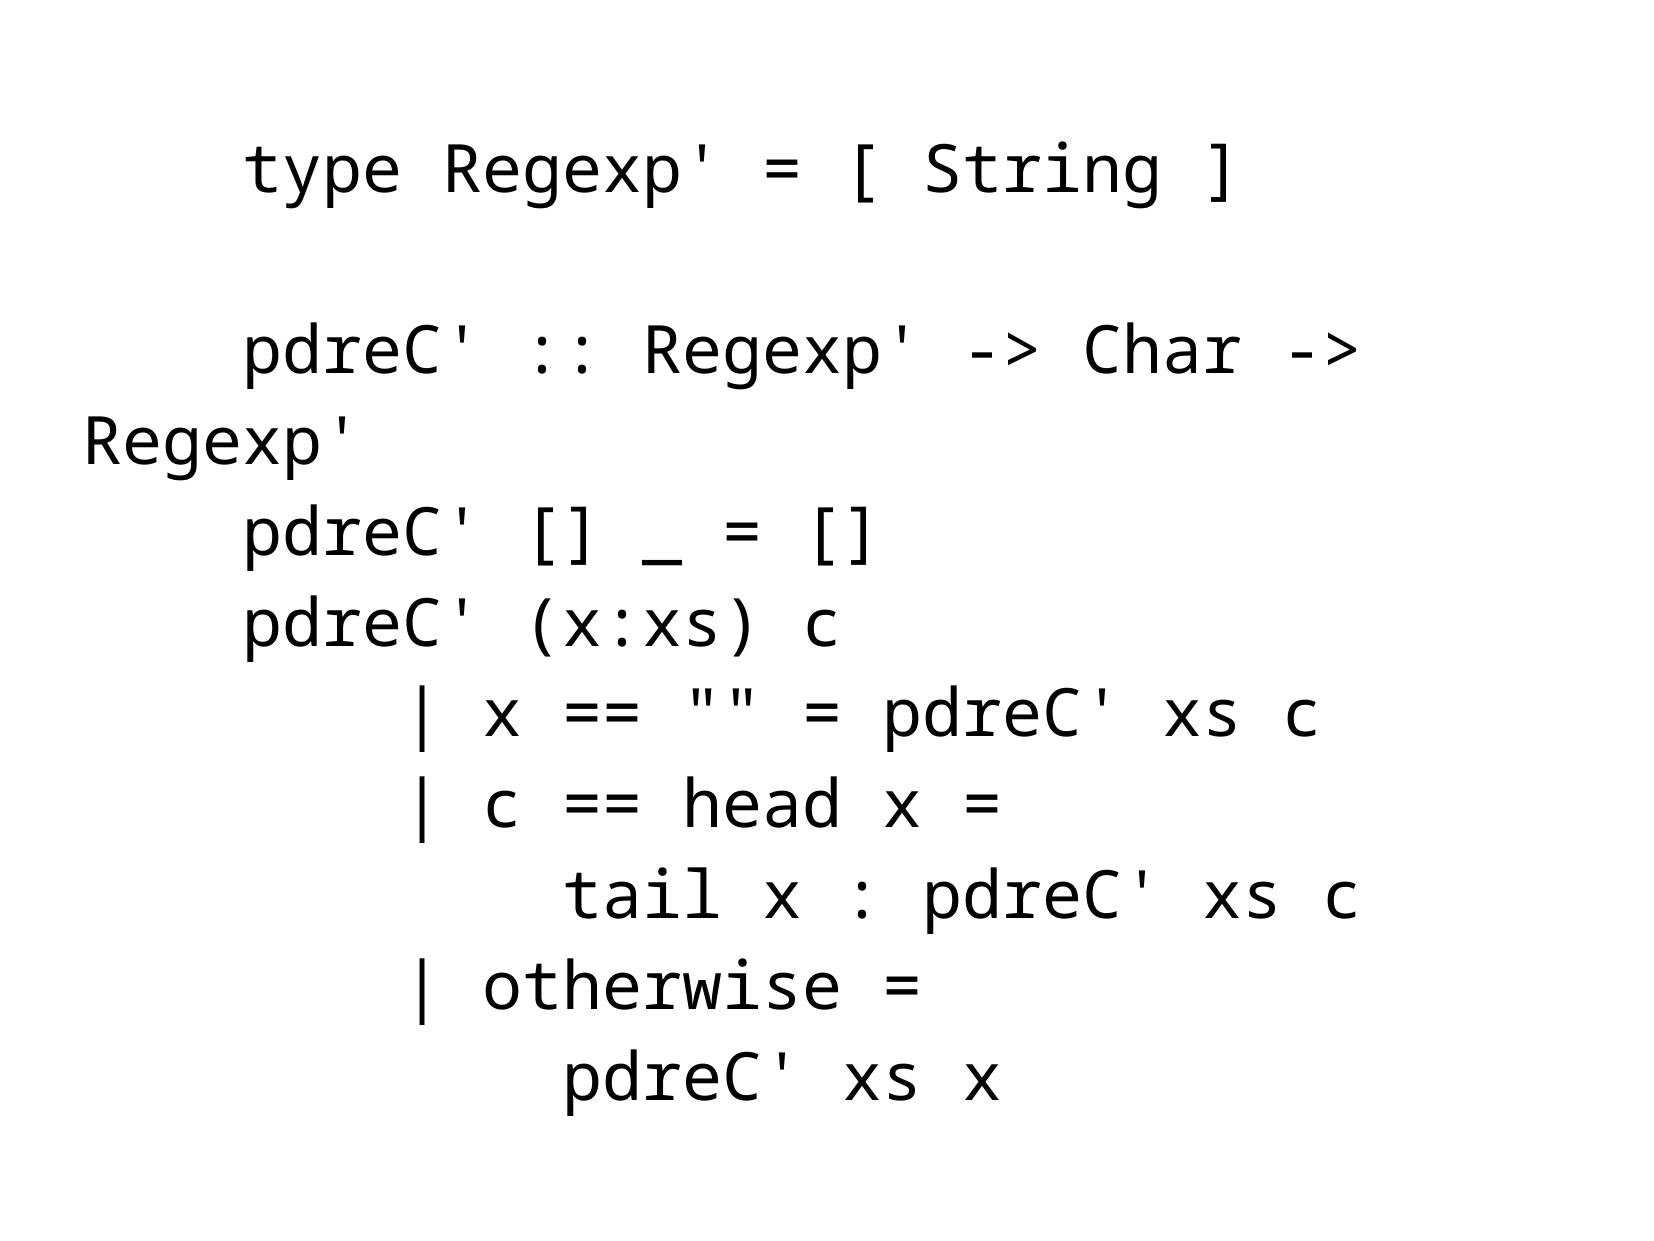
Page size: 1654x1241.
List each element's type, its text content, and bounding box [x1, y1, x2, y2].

subtitle type Regexp' = [ String ] pdreC' :: Regexp' -> Char -> Regexp' pdreC' [] _ = [] pdreC' (x:xs) c | x == "" = pdreC' xs c | c == head x = tail x : pdreC' xs c | otherwise = pdreC' xs x [82, 140, 1571, 1101]
